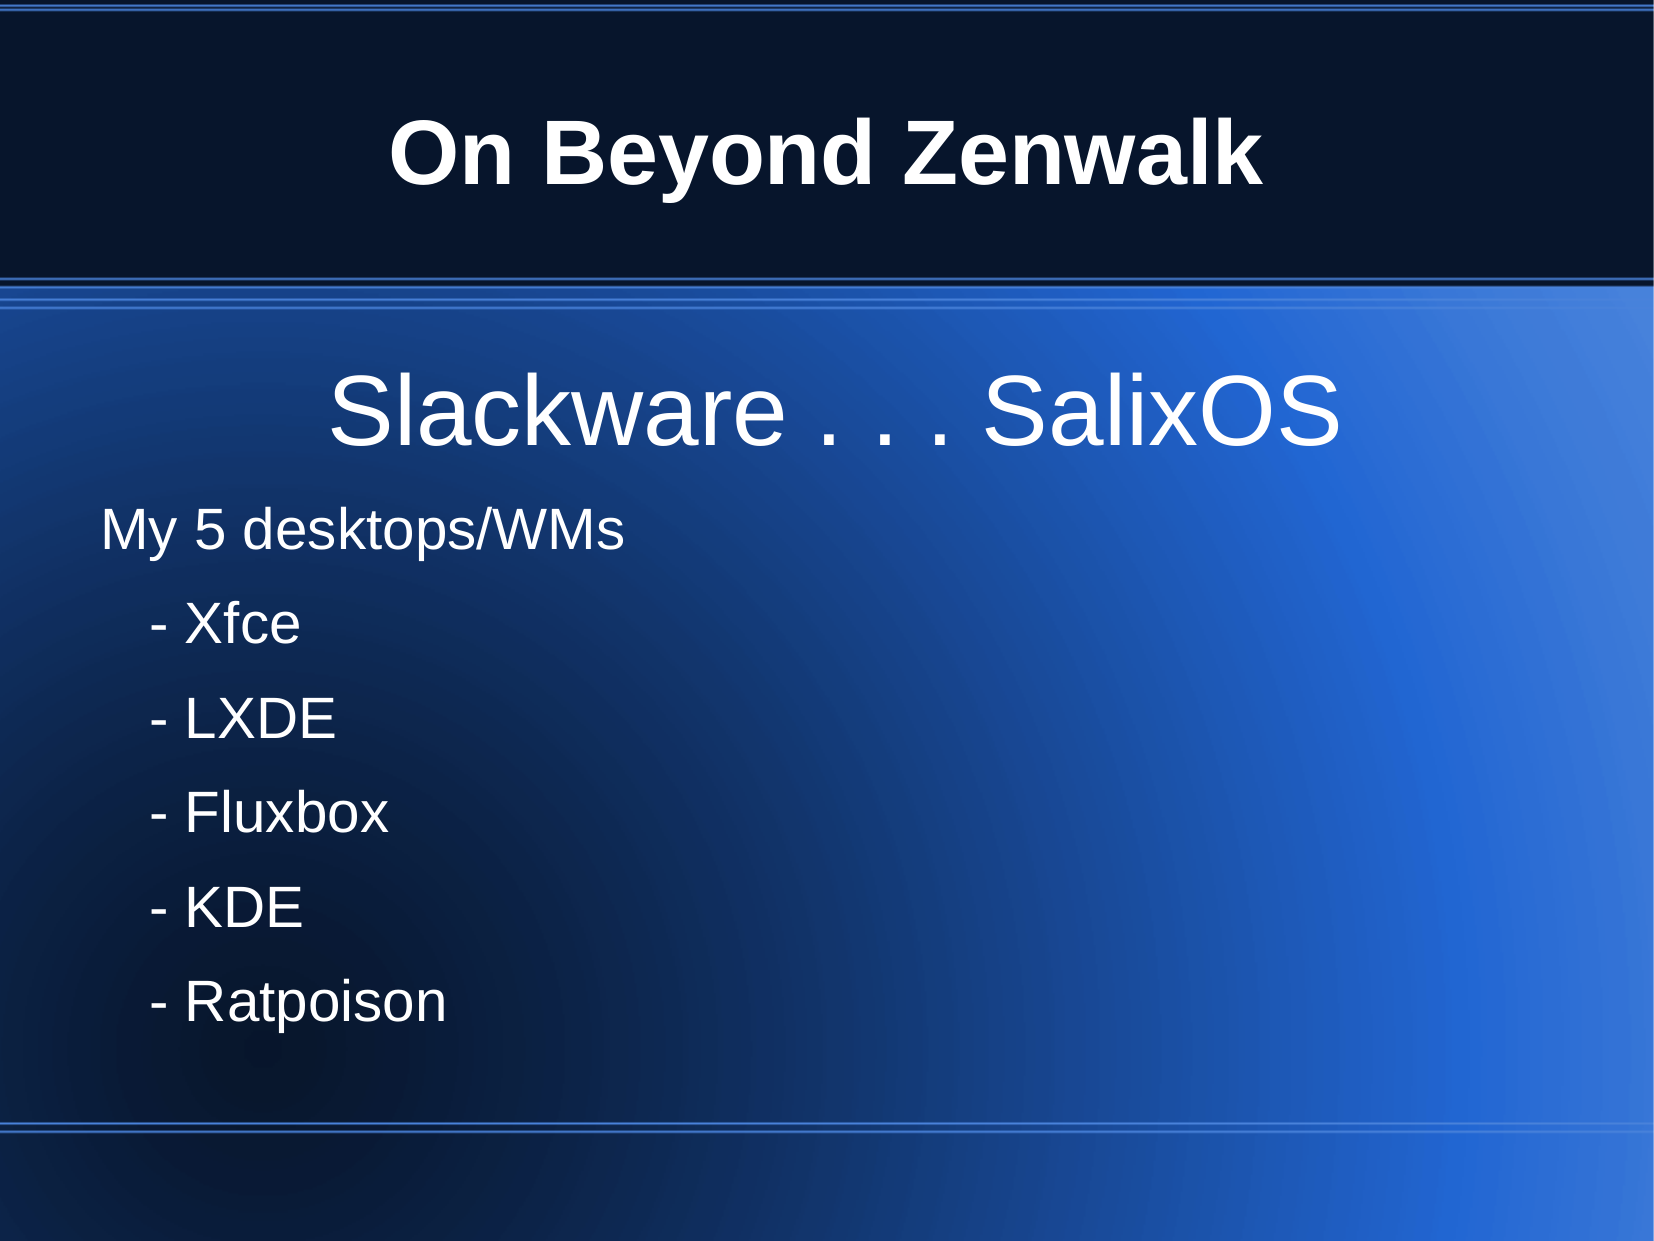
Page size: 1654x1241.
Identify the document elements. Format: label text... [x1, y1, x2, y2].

list Slackware . . . SalixOS My 5 desktops/WMs - Xfce - LXDE - Fluxbox - KDE - Ratpoison [82, 355, 1571, 1241]
title On Beyond Zenwalk [82, 56, 1571, 250]
picture [0, 0, 1654, 1241]
